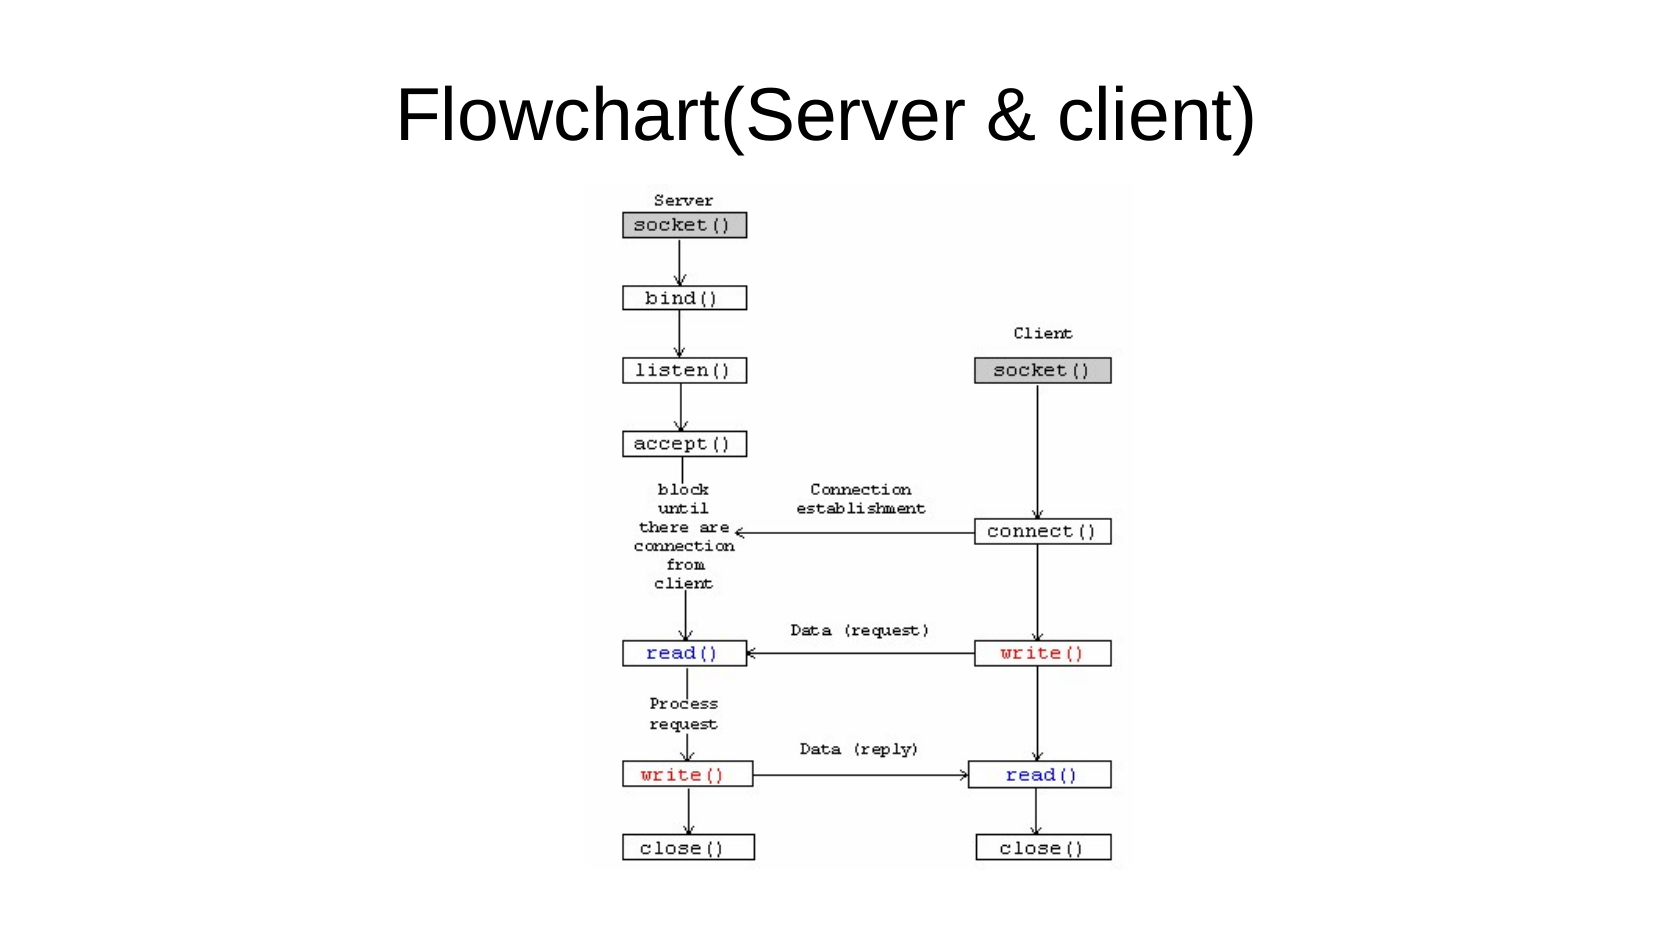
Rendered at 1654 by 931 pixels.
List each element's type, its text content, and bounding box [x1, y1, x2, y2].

title Flowchart(Server & client) [82, 37, 1571, 193]
picture [585, 184, 1134, 871]
